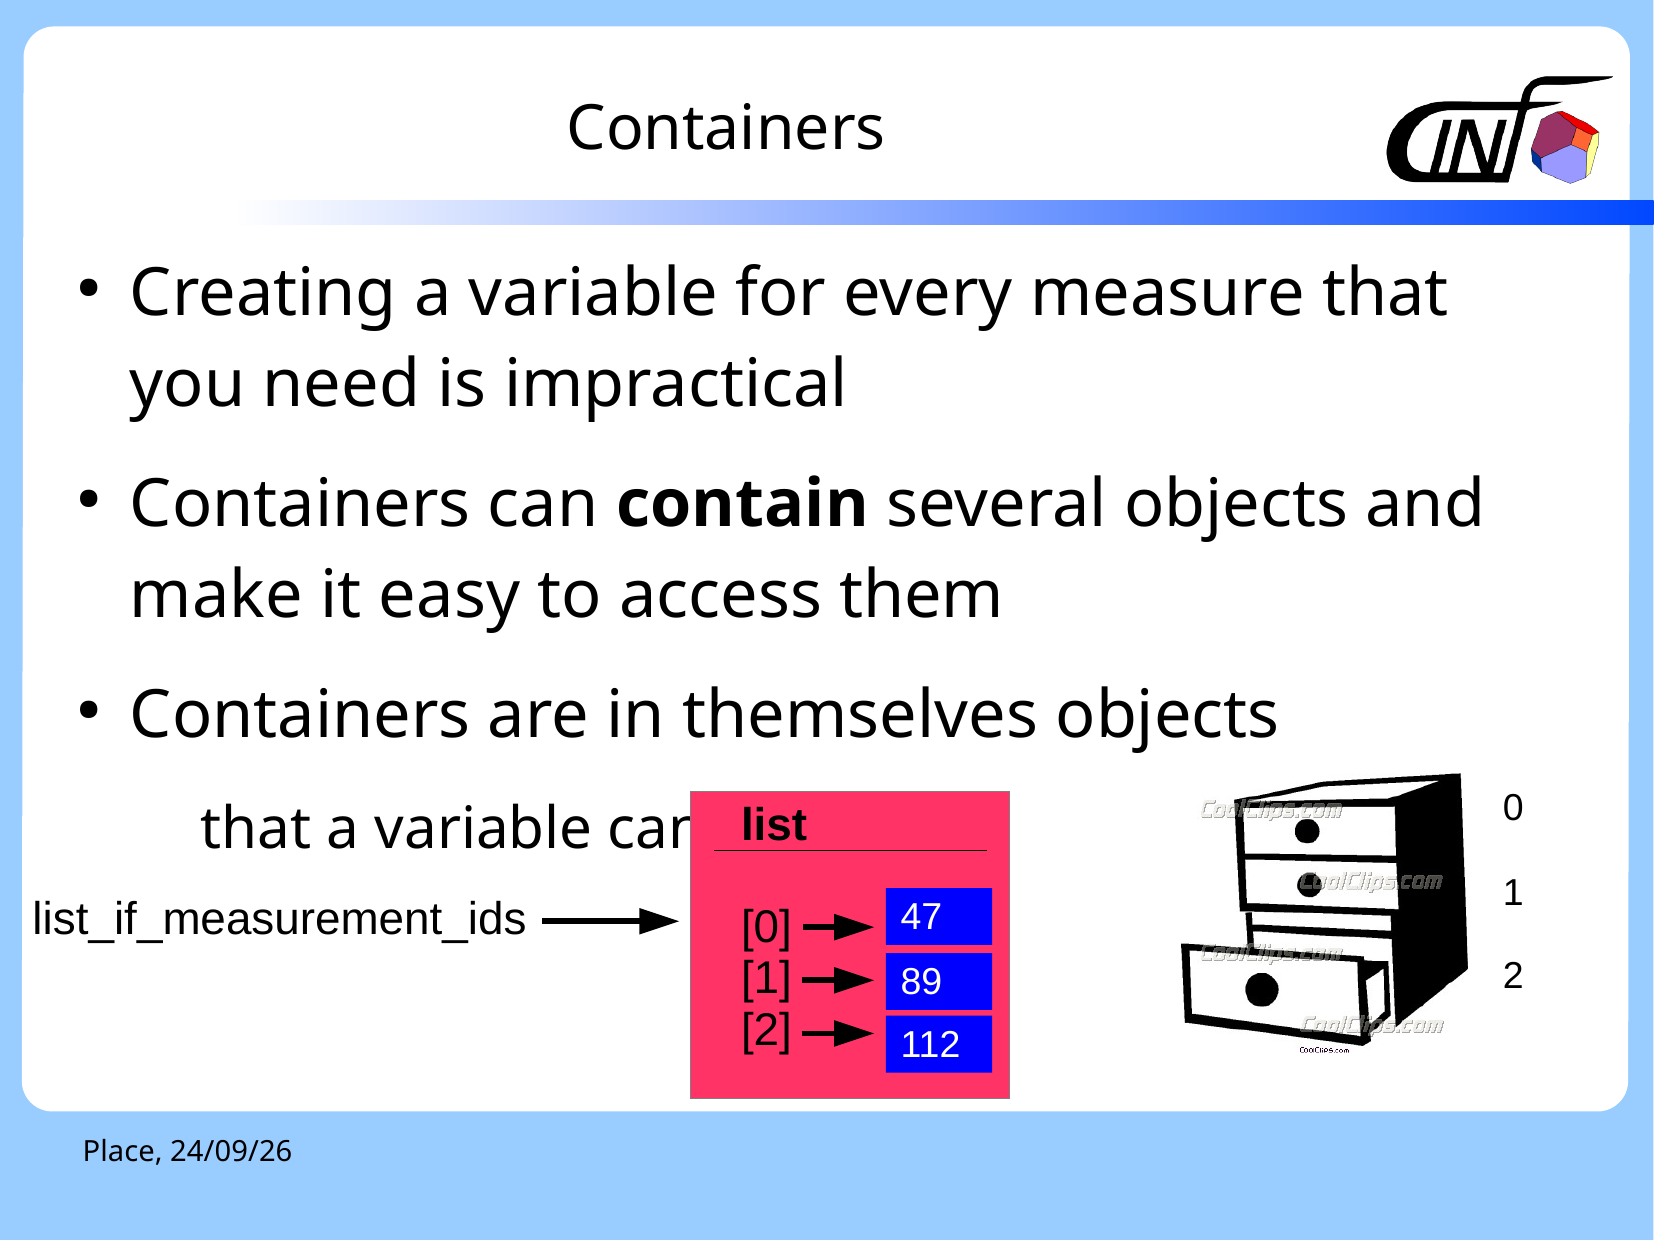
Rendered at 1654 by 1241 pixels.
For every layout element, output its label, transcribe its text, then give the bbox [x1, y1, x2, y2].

text_box list_if_measurement_ids [17, 885, 542, 952]
picture [1181, 773, 1468, 1053]
text_box 89 [885, 953, 993, 1010]
list Creating a variable for every measure that you need is impractical Containers can contain several objects and make it easy to access them Containers are in themselves objects that a variable can point to [59, 244, 1560, 1063]
text_box 112 [885, 1015, 993, 1073]
text_box list [0] [1] [2] [726, 791, 823, 850]
title Containers [82, 49, 1371, 201]
table_header B [956, 201, 961, 224]
text_box 47 [885, 888, 993, 945]
text_box [690, 791, 1010, 1099]
text_box 0 1 2 [1488, 779, 1539, 1005]
text_box list [0] [1] [2] [726, 851, 823, 1063]
picture [1386, 76, 1613, 184]
